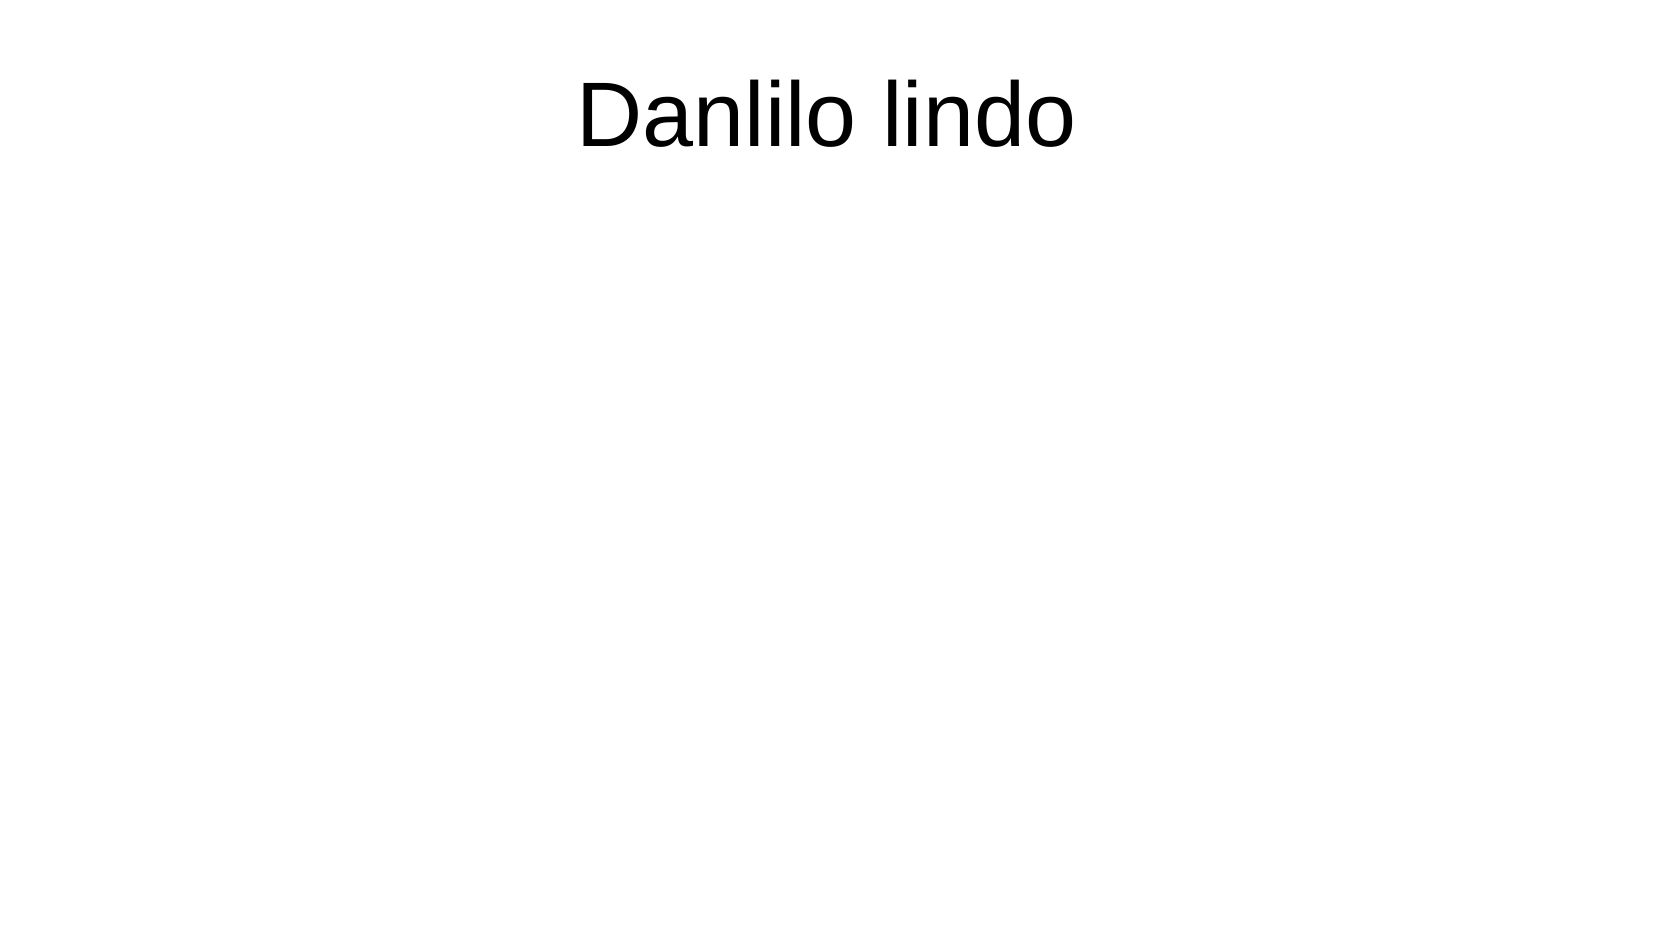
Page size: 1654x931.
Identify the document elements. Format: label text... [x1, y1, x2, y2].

title Danlilo lindo [82, 37, 1571, 193]
